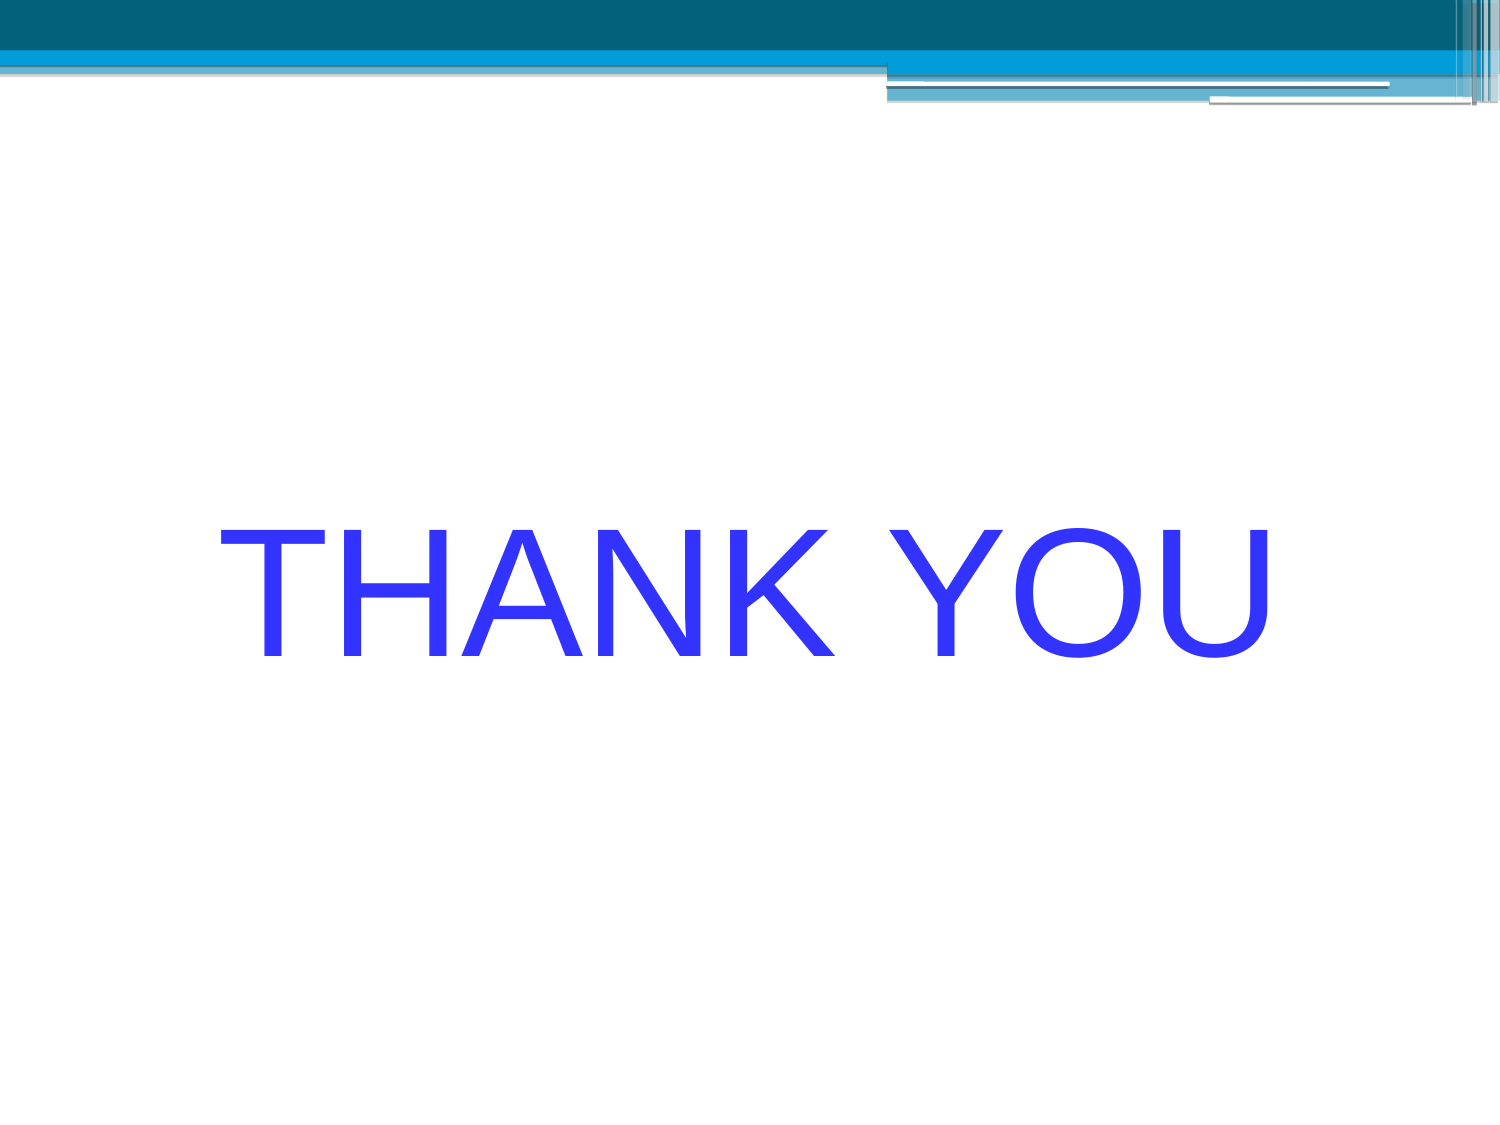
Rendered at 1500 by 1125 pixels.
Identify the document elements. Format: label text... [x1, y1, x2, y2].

subtitle THANK YOU [75, 187, 1425, 999]
